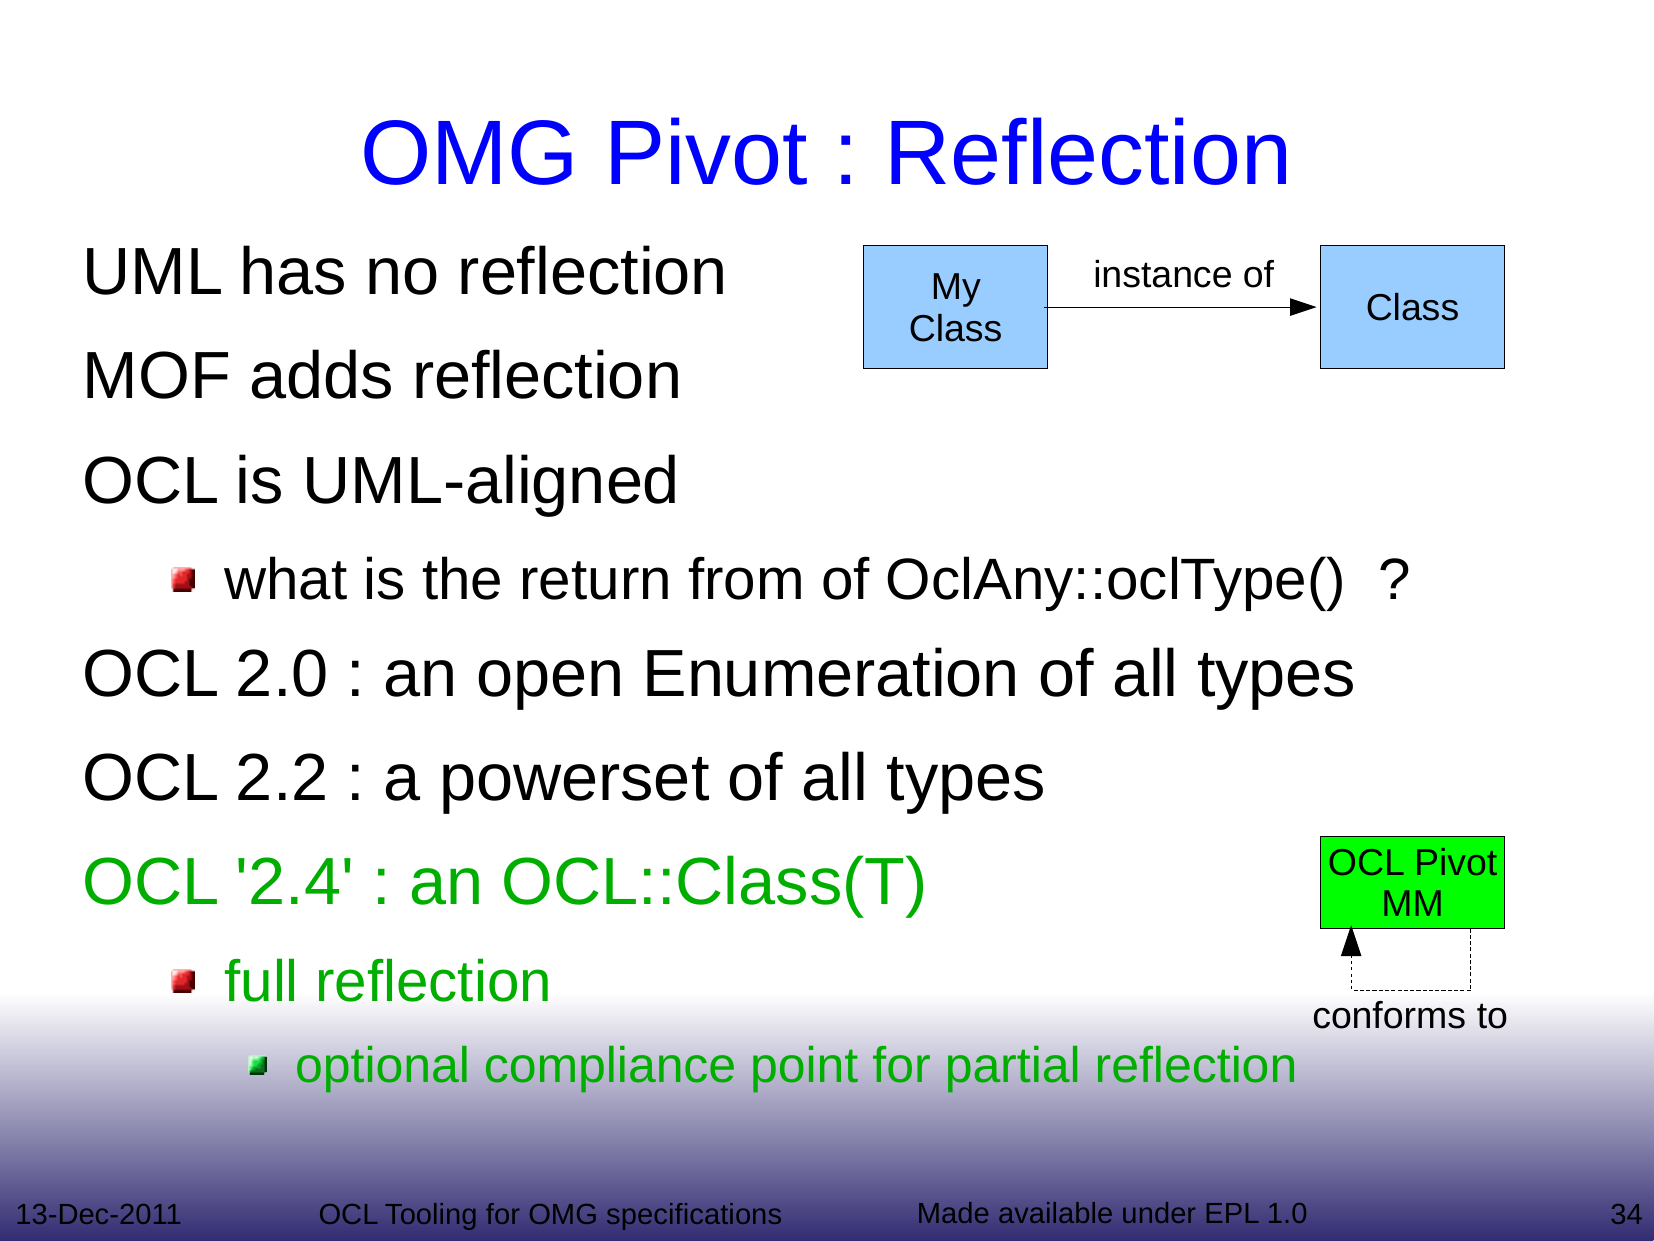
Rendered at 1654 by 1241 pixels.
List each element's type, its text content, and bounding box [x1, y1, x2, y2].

title OMG Pivot : Reflection [82, 49, 1571, 234]
text_box My Class [863, 245, 1048, 369]
text_box conforms to [1297, 987, 1523, 1045]
list UML has no reflection MOF adds reflection OCL is UML-aligned what is the return from of OclAny::oclType() ? OCL 2.0 : an open Enumeration of all types OCL 2.2 : a powerset of all types OCL '2.4' : an OCL::Class(T) full reflection optional compliance point for partial reflection [82, 234, 1571, 1109]
text_box OCL Pivot MM [1320, 836, 1505, 929]
text_box instance of [1078, 246, 1298, 304]
text_box Class [1320, 245, 1505, 369]
